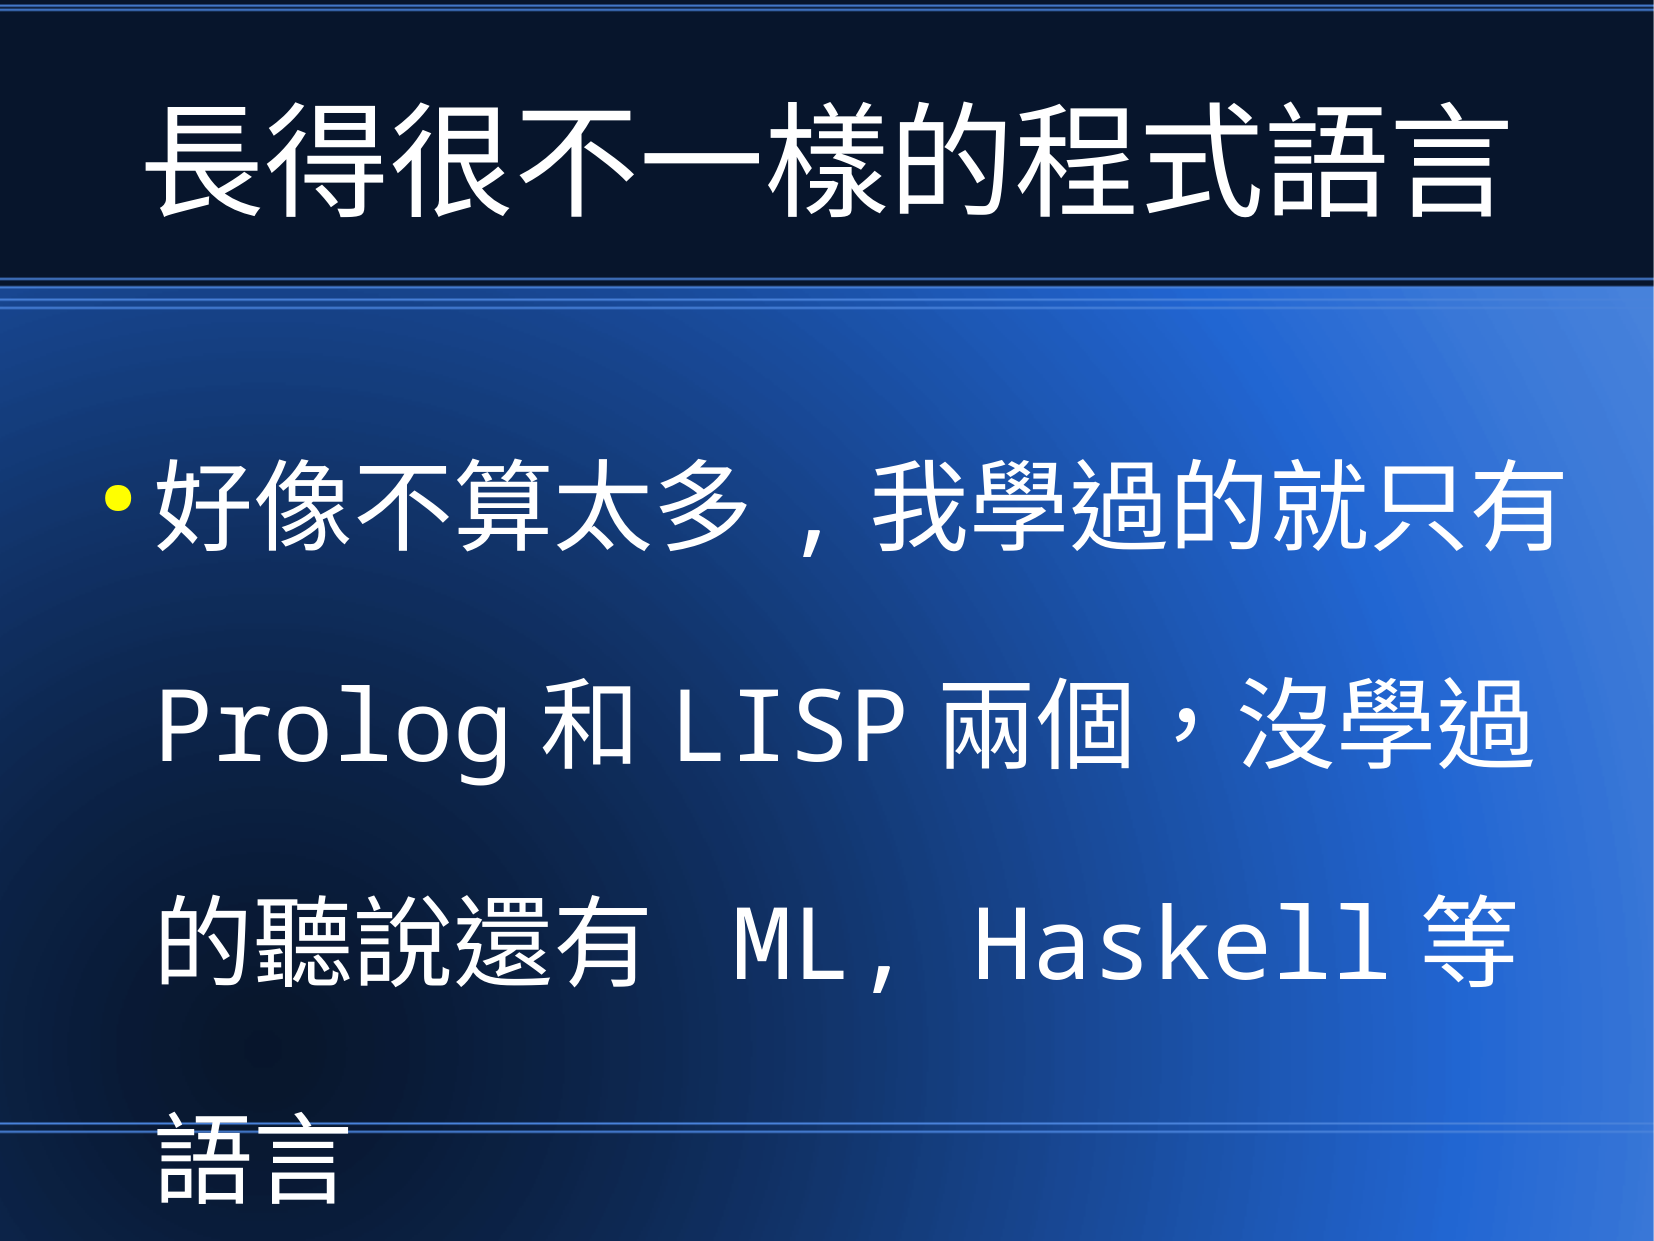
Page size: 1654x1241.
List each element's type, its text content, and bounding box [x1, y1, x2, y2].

list 好像不算太多,我學過的就只有 Prolog和LISP兩個，沒學過的聽說還有 ML, Haskell等語言 [82, 355, 1571, 1241]
picture [0, 0, 1654, 1241]
title 長得很不一樣的程式語言 [82, 49, 1571, 257]
